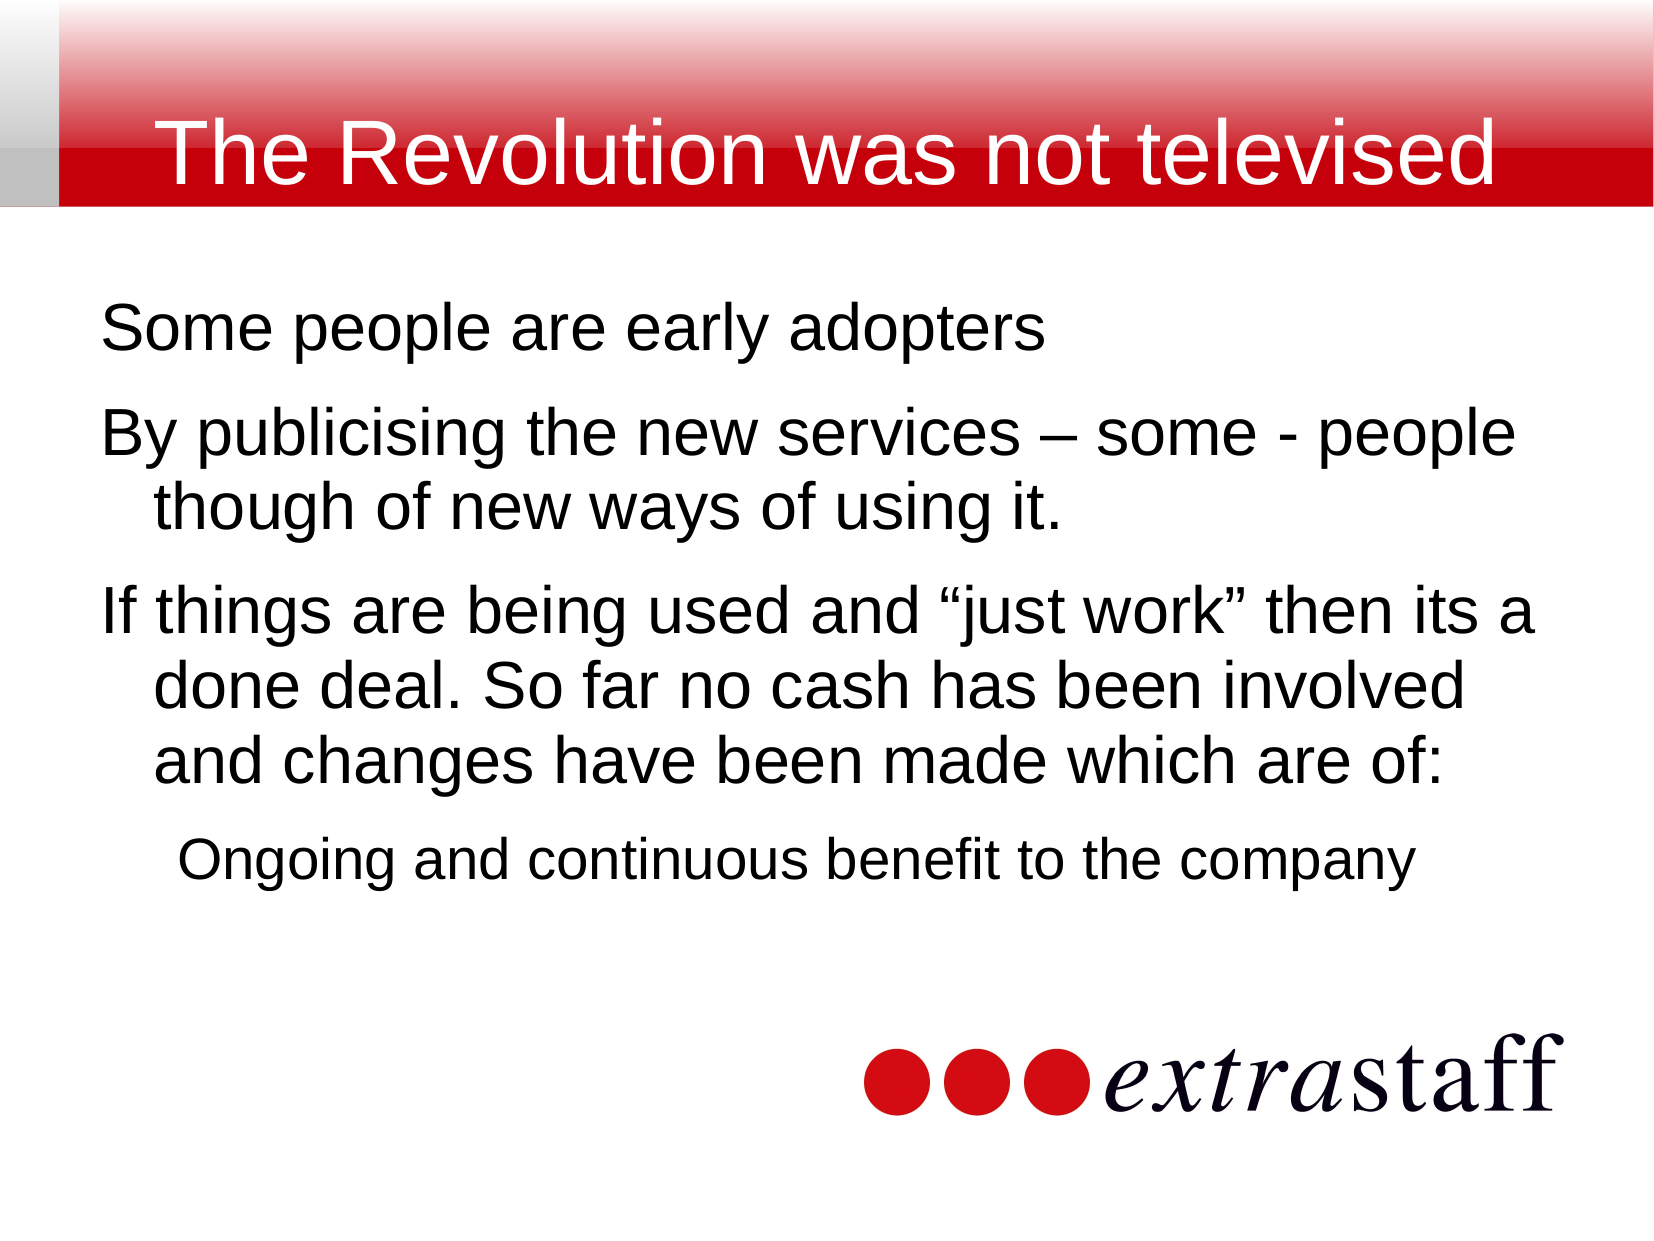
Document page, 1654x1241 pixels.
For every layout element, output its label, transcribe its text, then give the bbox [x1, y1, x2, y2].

title The Revolution was not televised [82, 56, 1571, 250]
picture [863, 1094, 1565, 1116]
list Some people are early adopters By publicising the new services – some - people though of new ways of using it. If things are being used and “just work” then its a done deal. So far no cash has been involved and changes have been made which are of: Ongoing and continuous benefit to the company [82, 290, 1571, 1094]
